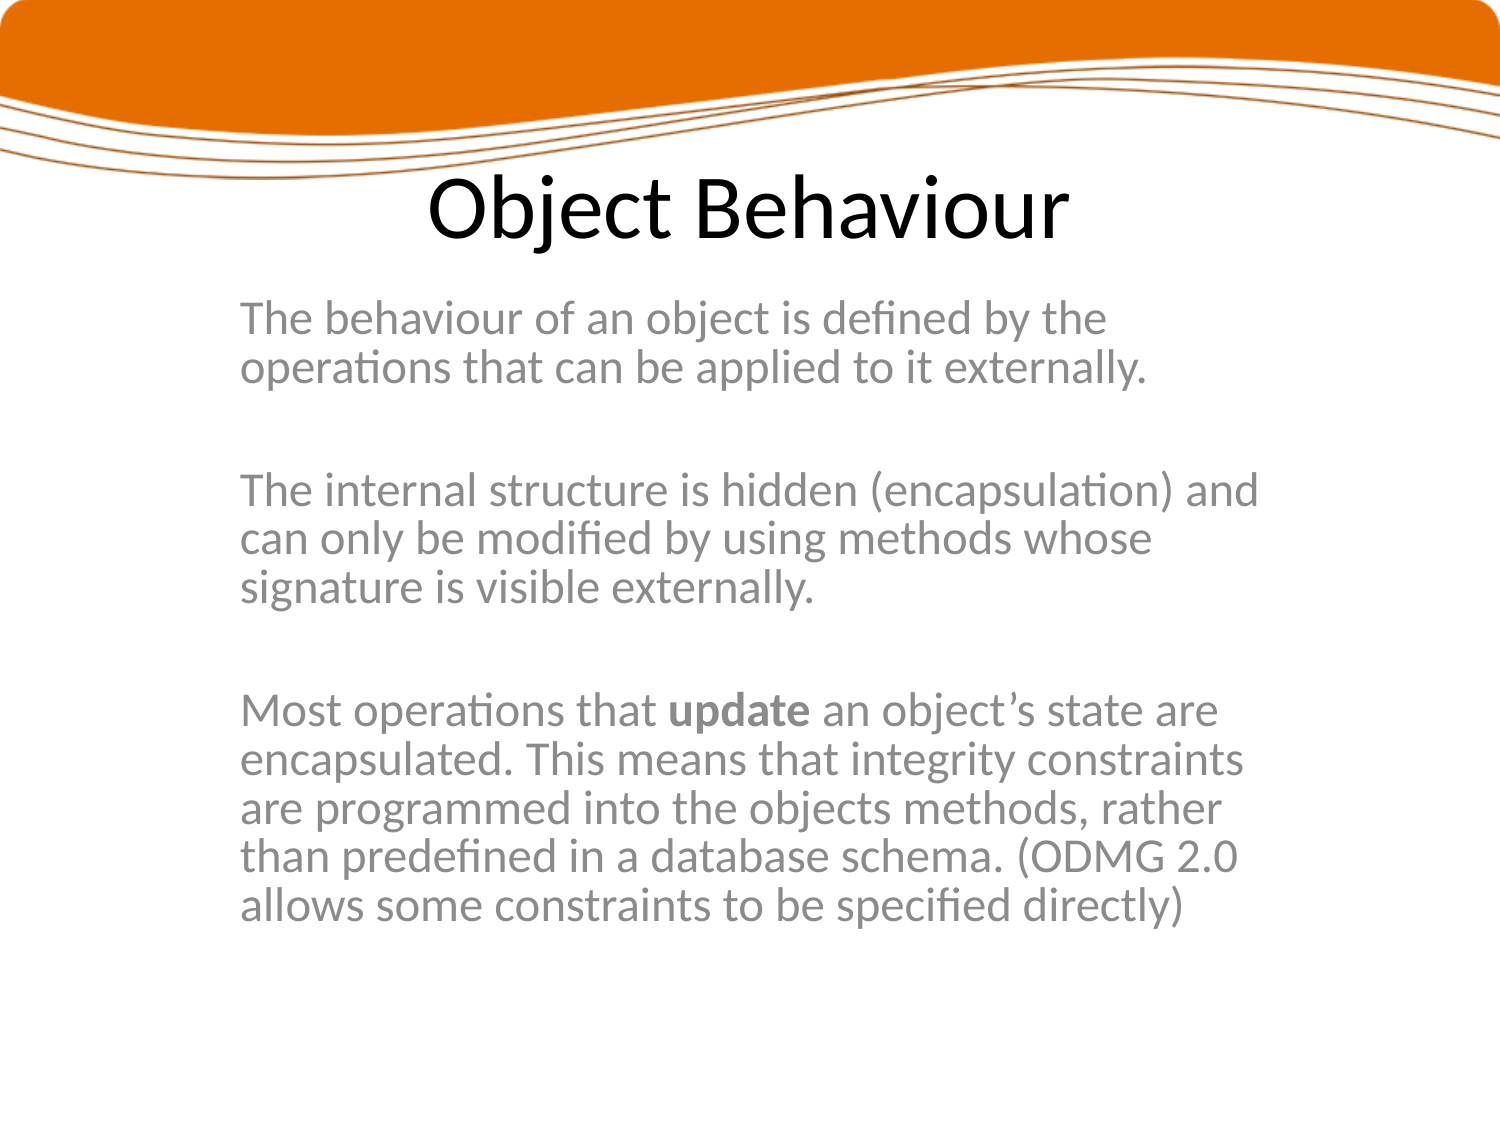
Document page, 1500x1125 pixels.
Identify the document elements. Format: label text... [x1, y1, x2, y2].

picture [0, 0, 1500, 180]
text_box Object Behaviour [74, 125, 1425, 279]
text_box The behaviour of an object is defined by the operations that can be applied to it externally. The internal structure is hidden (encapsulation) and can only be modified by using methods whose signature is visible externally. Most operations that update an object’s state are encapsulated. This means that integrity constraints are programmed into the objects methods, rather than predefined in a database schema. (ODMG 2.0 allows some constraints to be specified directly) [224, 290, 1275, 988]
